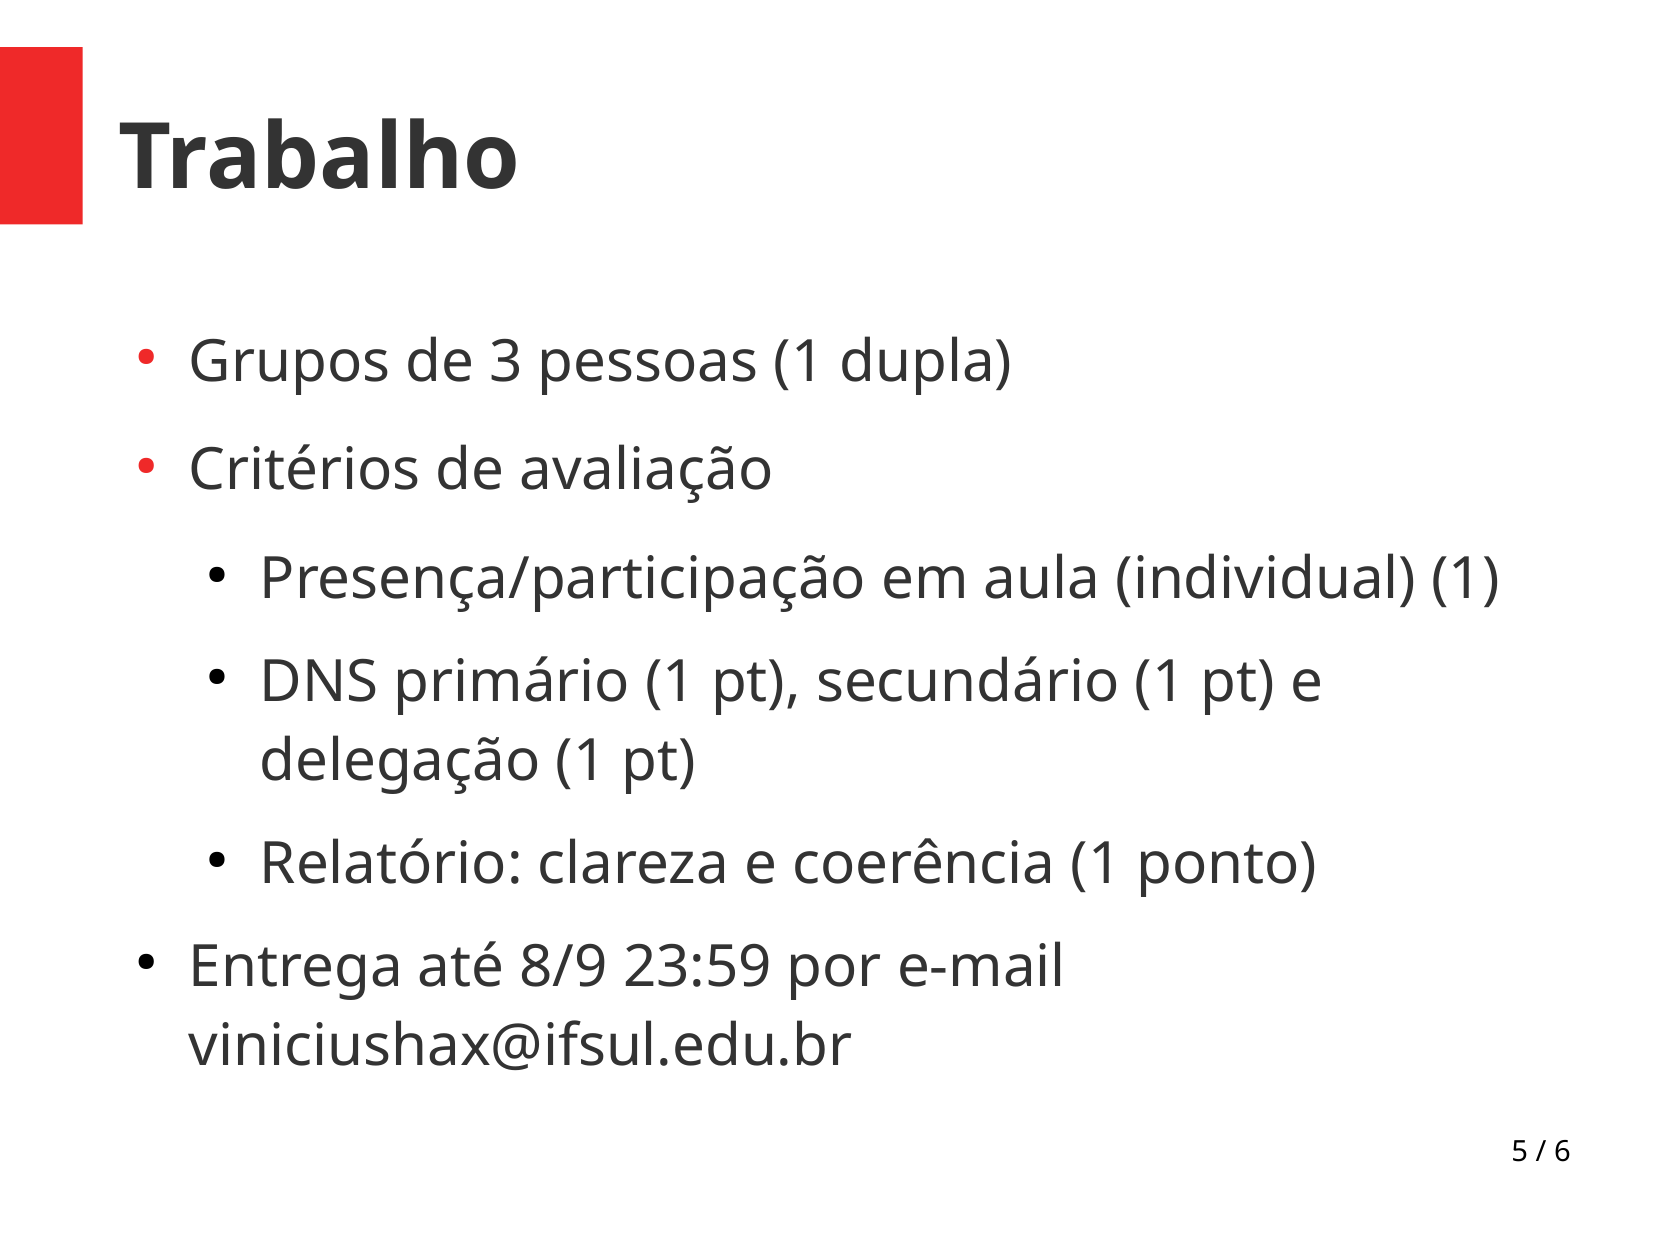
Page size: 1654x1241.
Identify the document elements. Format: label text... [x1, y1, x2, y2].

title Trabalho [118, 49, 1571, 257]
list Grupos de 3 pessoas (1 dupla) Critérios de avaliação Presença/participação em aula (individual) (1) DNS primário (1 pt), secundário (1 pt) e delegação (1 pt) Relatório: clareza e coerência (1 ponto) Entrega até 8/9 23:59 por e-mail viniciushax@ifsul.edu.br [118, 318, 1536, 1039]
